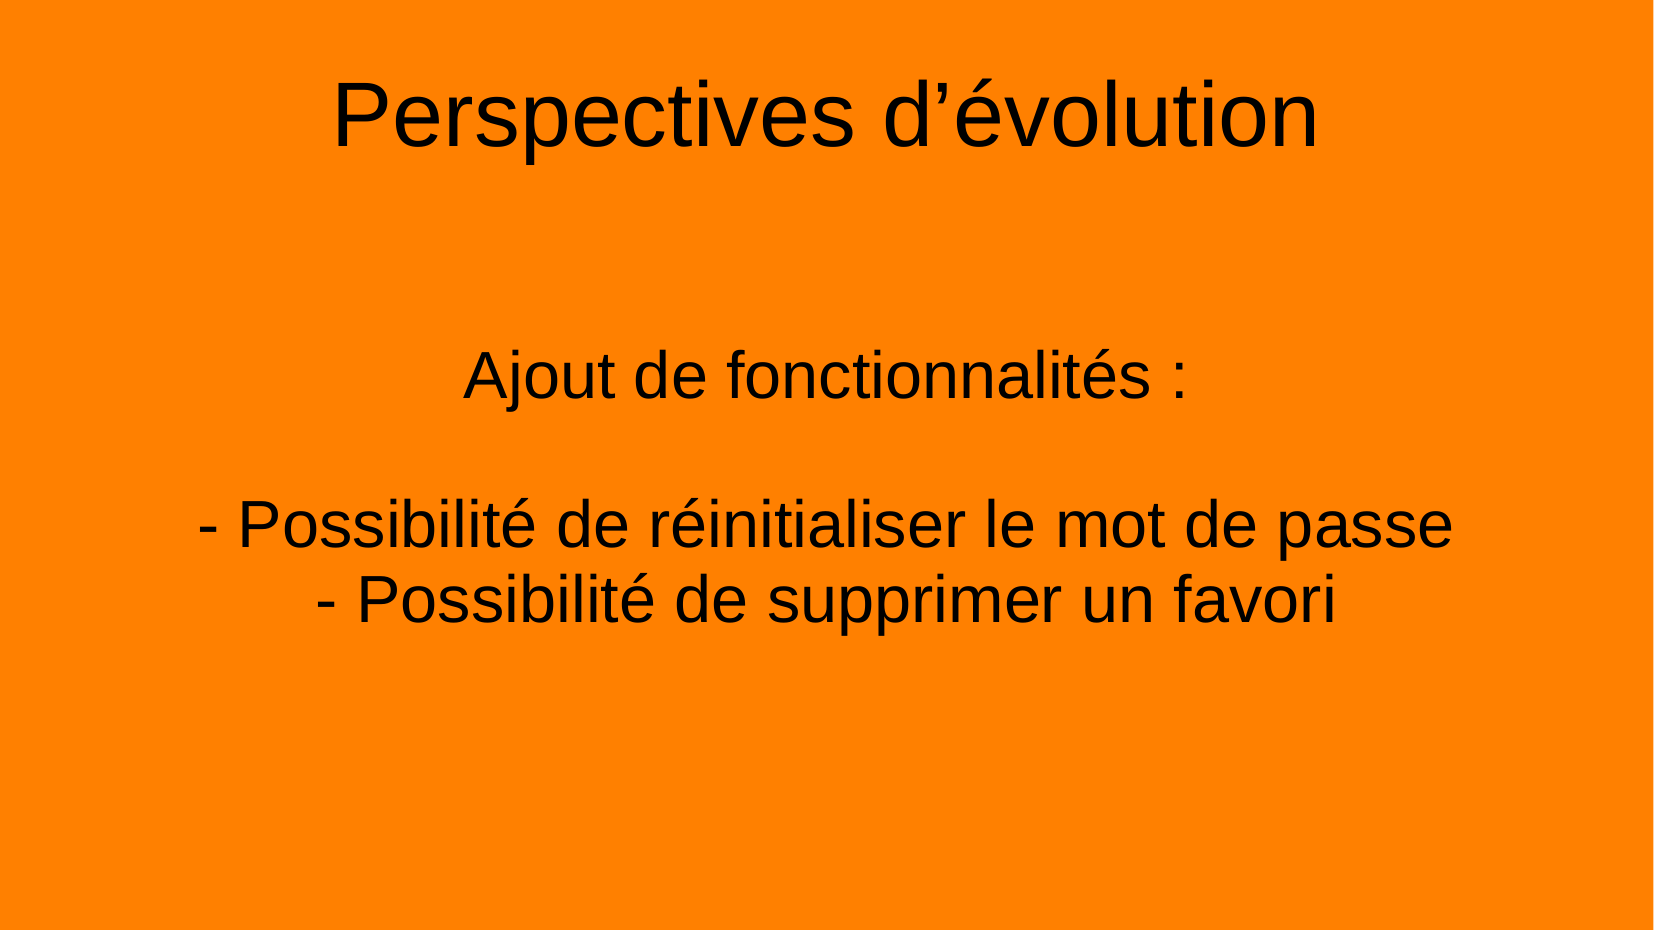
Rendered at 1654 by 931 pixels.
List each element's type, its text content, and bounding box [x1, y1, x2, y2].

subtitle Ajout de fonctionnalités : - Possibilité de réinitialiser le mot de passe - Possibilité de supprimer un favori [82, 217, 1571, 758]
title Perspectives d’évolution [82, 37, 1571, 193]
